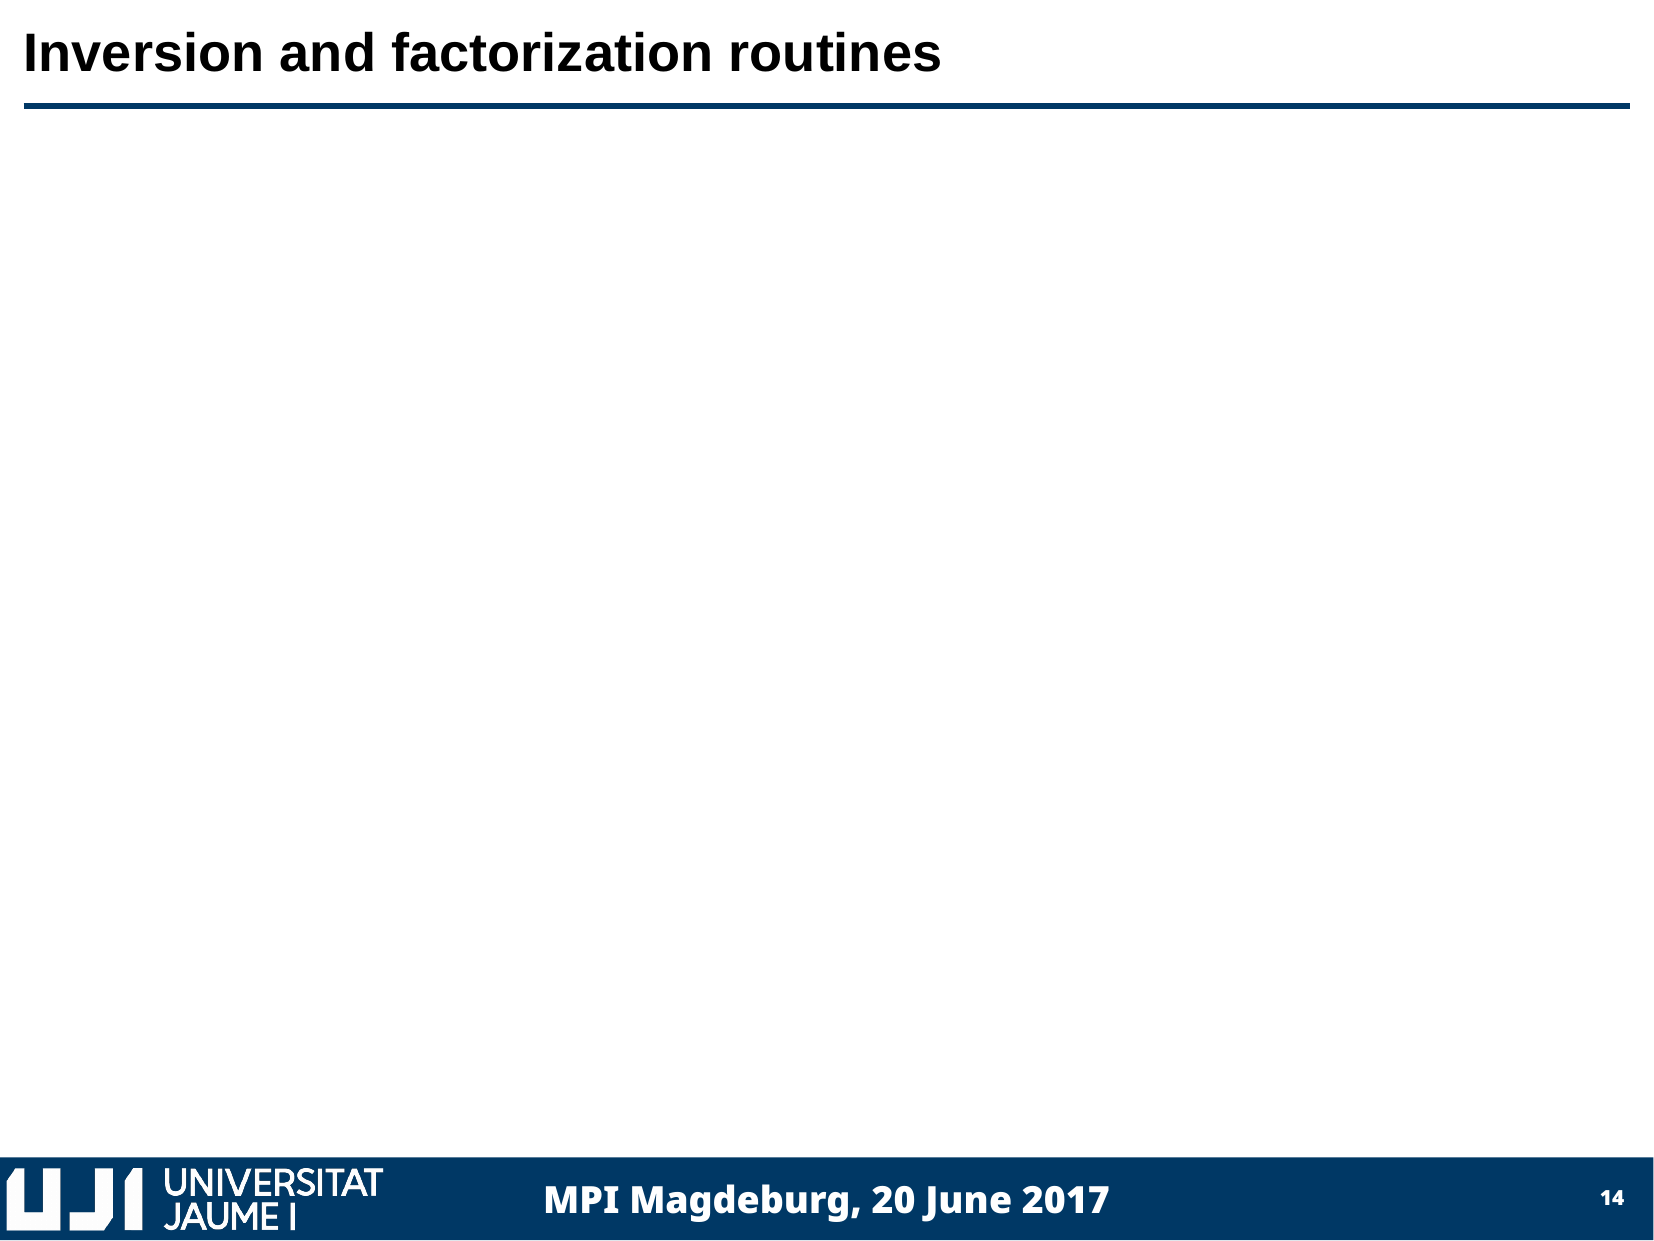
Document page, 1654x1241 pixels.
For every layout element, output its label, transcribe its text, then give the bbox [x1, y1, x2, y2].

title Inversion and factorization routines [23, 0, 1630, 107]
picture [0, 1158, 390, 1241]
